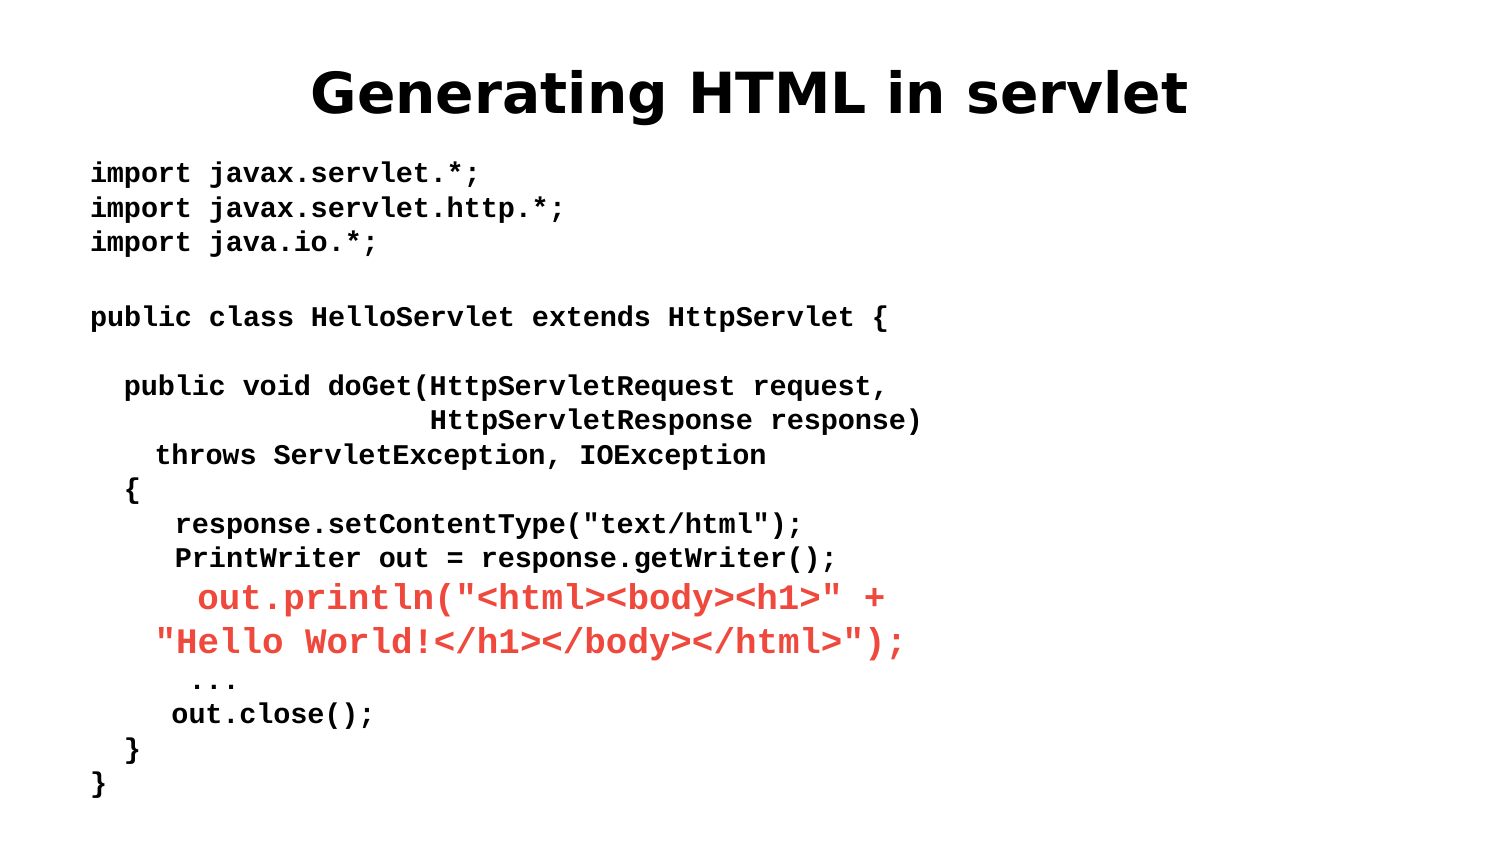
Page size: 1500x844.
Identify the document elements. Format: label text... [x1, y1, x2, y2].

list import javax.servlet.*; import javax.servlet.http.*; import java.io.*; public class HelloServlet extends HttpServlet { public void doGet(HttpServletRequest request, HttpServletResponse response) throws ServletException, IOException { response.setContentType("text/html"); PrintWriter out = response.getWriter(); out.println("<html><body><h1>" + "Hello World!</h1></body></html>"); ... out.close(); } } [75, 153, 1395, 807]
title Generating HTML in servlet [75, 33, 1425, 133]
